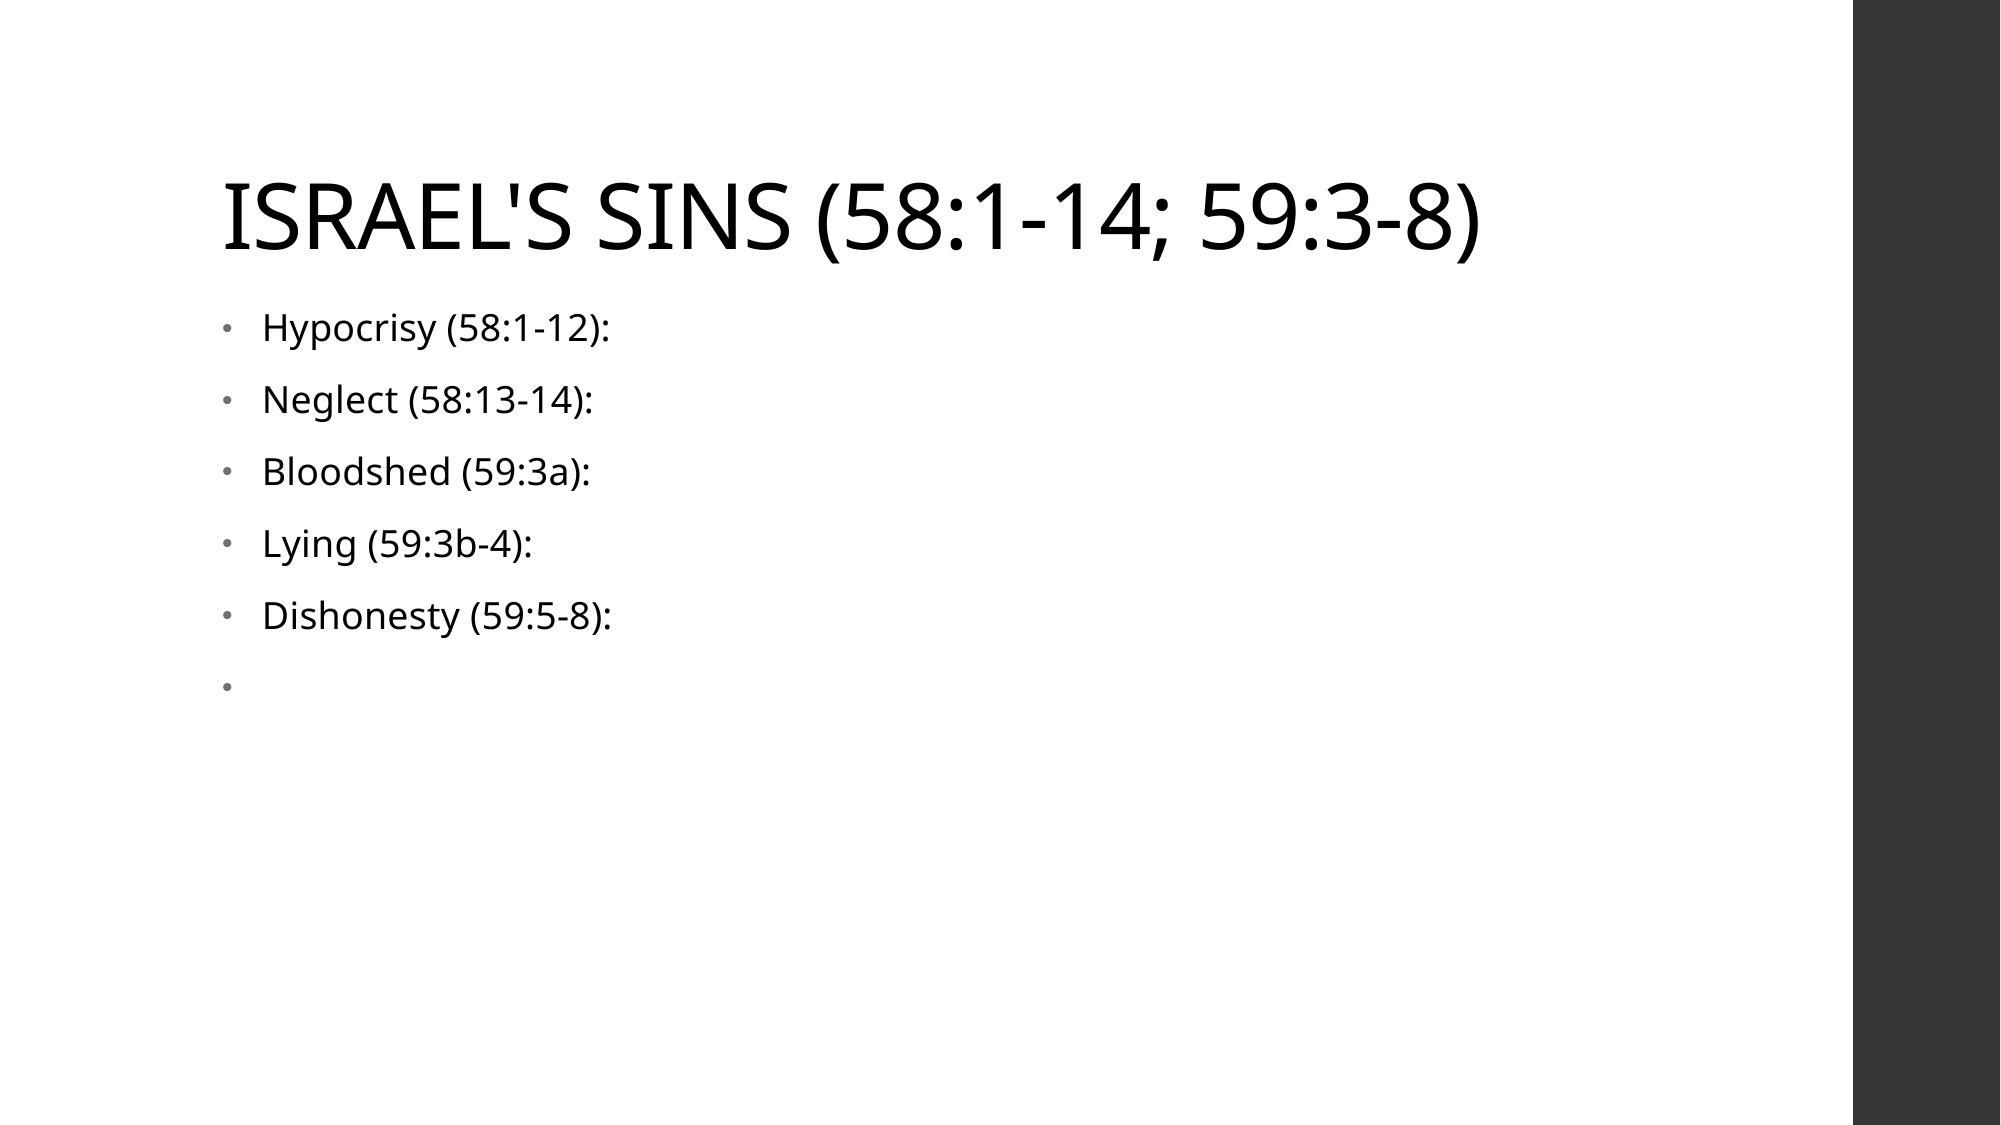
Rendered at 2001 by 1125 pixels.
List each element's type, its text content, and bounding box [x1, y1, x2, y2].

list Hypocrisy (58:1-12): Neglect (58:13-14): Bloodshed (59:3a): Lying (59:3b-4): Dishonesty (59:5-8): [206, 299, 1617, 1014]
title ISRAEL'S SINS (58:1-14; 59:3-8) [206, 60, 1797, 278]
